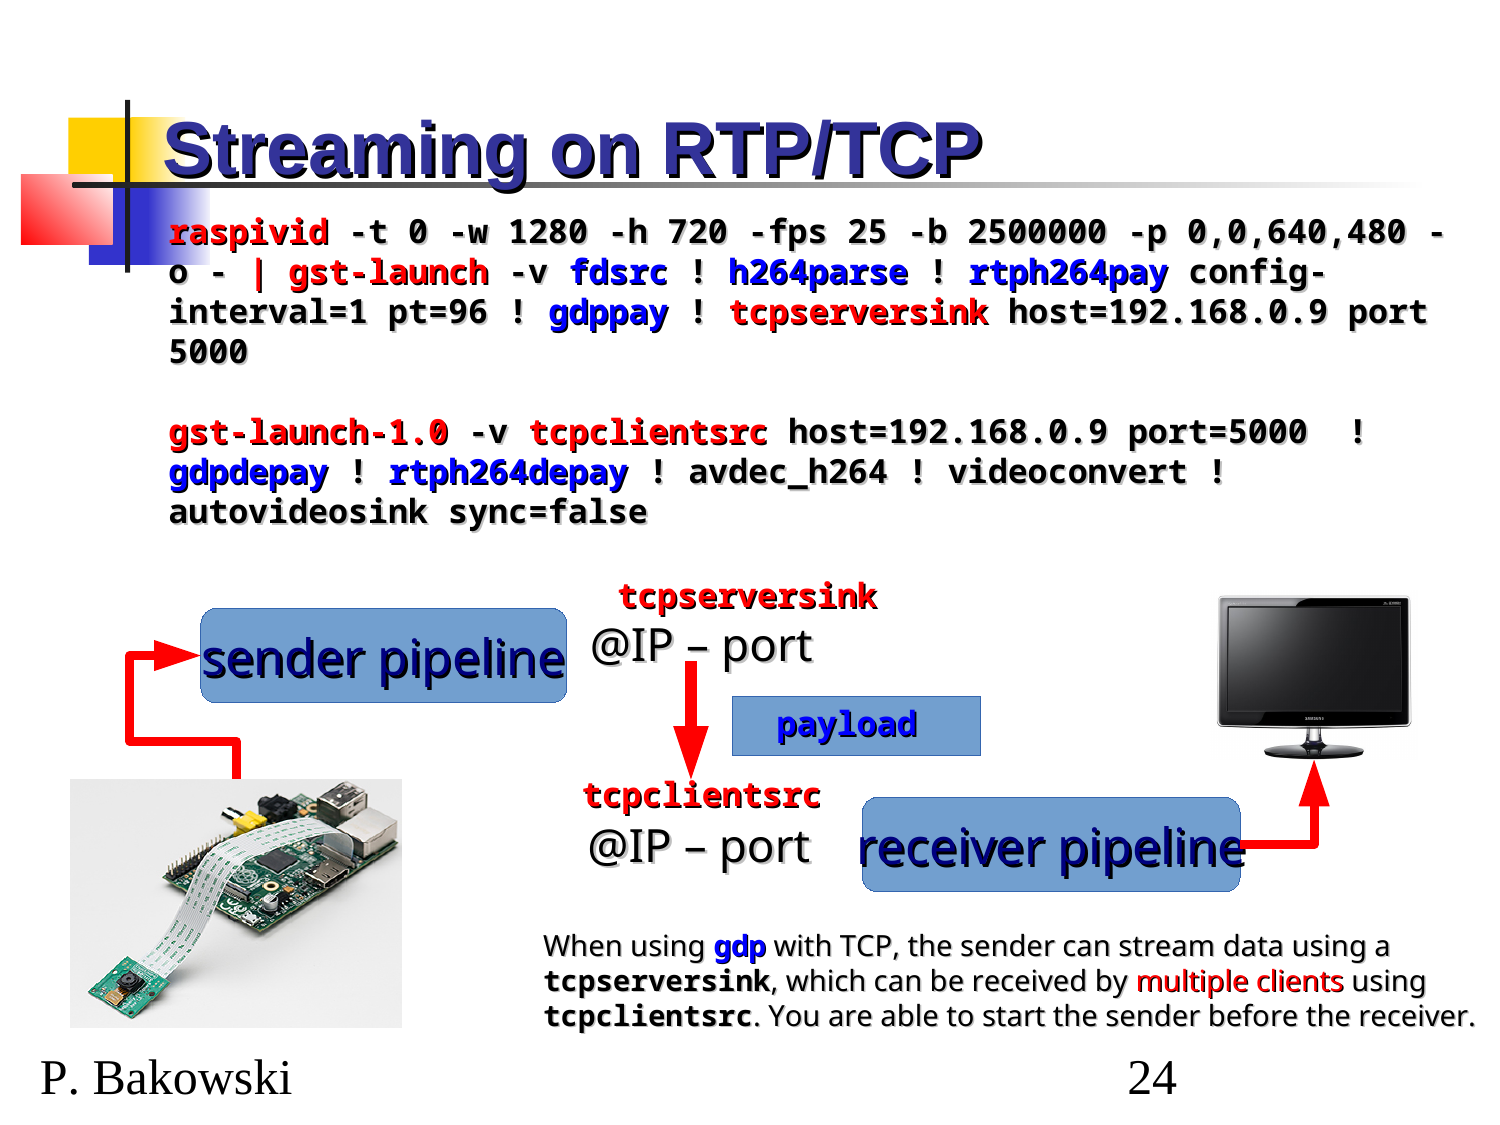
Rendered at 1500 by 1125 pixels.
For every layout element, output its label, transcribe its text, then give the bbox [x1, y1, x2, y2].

text_box tcpclientsrc [566, 766, 839, 821]
picture [70, 779, 402, 1028]
text_box @IP – port [572, 809, 892, 879]
text_box receiver pipeline [862, 797, 1241, 892]
picture [1210, 590, 1418, 760]
text_box @IP – port [574, 608, 916, 679]
text_box payload [761, 695, 932, 751]
text_box raspivid -t 0 -w 1280 -h 720 -fps 25 -b 2500000 -p 0,0,640,480 -o - | gst-launch -v fdsrc ! h264parse ! rtph264pay config-interval=1 pt=96 ! gdppay ! tcpserversink host=192.168.0.9 port 5000 gst-launch-1.0 -v tcpclientsrc host=192.168.0.9 port=5000 ! gdpdepay ! rtph264depay ! avdec_h264 ! videoconvert ! autovideosink sync=false [153, 203, 1477, 538]
text_box tcpserversink [602, 566, 922, 622]
text_box When using gdp with TCP, the sender can stream data using a tcpserversink, which can be received by multiple clients using tcpclientsrc. You are able to start the sender before the receiver. [528, 919, 1500, 1040]
title Streaming on RTP/TCP [147, 92, 1394, 213]
text_box sender pipeline [200, 608, 567, 703]
text_box [732, 696, 981, 756]
